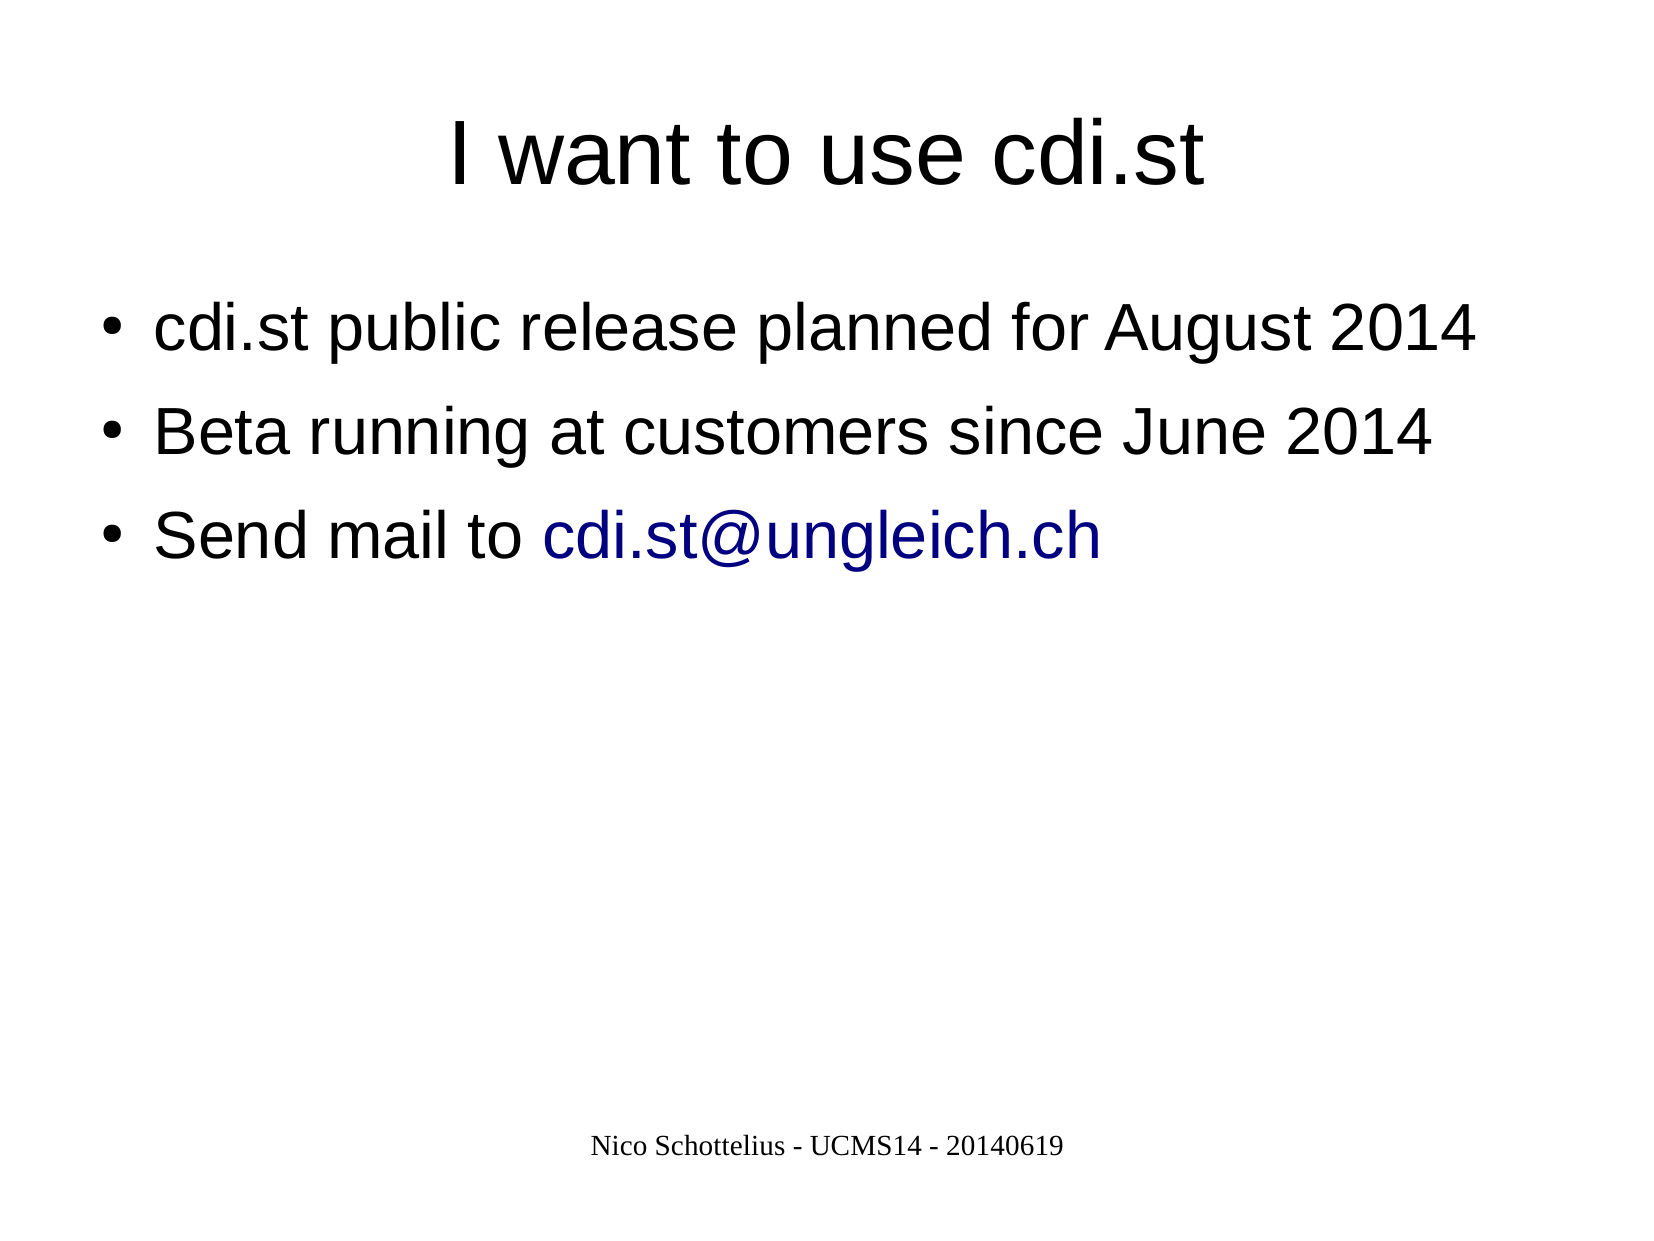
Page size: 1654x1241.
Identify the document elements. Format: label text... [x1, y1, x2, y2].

list cdi.st public release planned for August 2014 Beta running at customers since June 2014 Send mail to cdi.st@ungleich.ch [82, 290, 1538, 1010]
title I want to use cdi.st [82, 49, 1571, 257]
